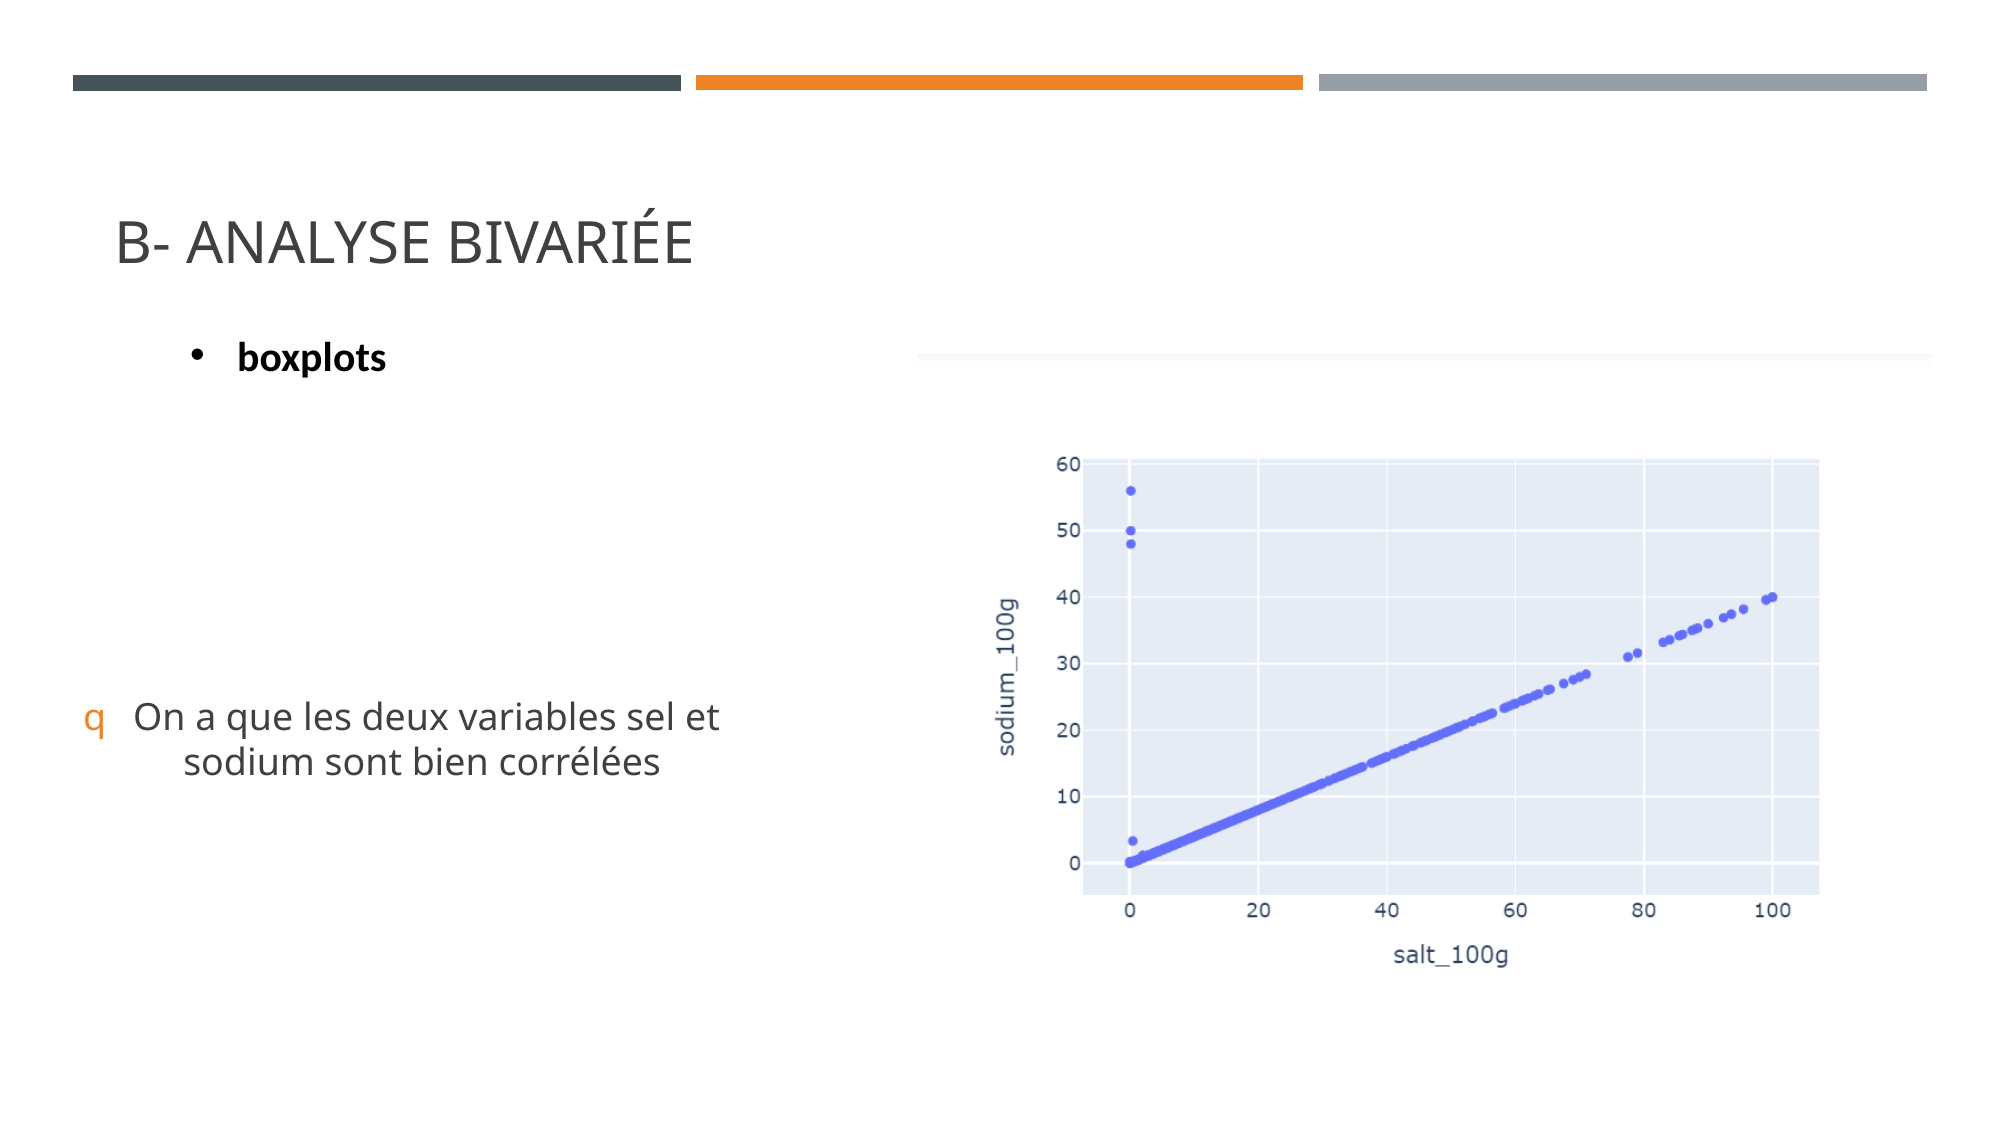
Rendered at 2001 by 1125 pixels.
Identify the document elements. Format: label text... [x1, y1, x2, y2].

title B- Analyse BIVARIée [100, 115, 908, 283]
list On a que les deux variables sel et sodium sont bien corrélées [68, 524, 764, 1010]
picture [917, 354, 1932, 990]
text_box boxplots [175, 321, 675, 388]
